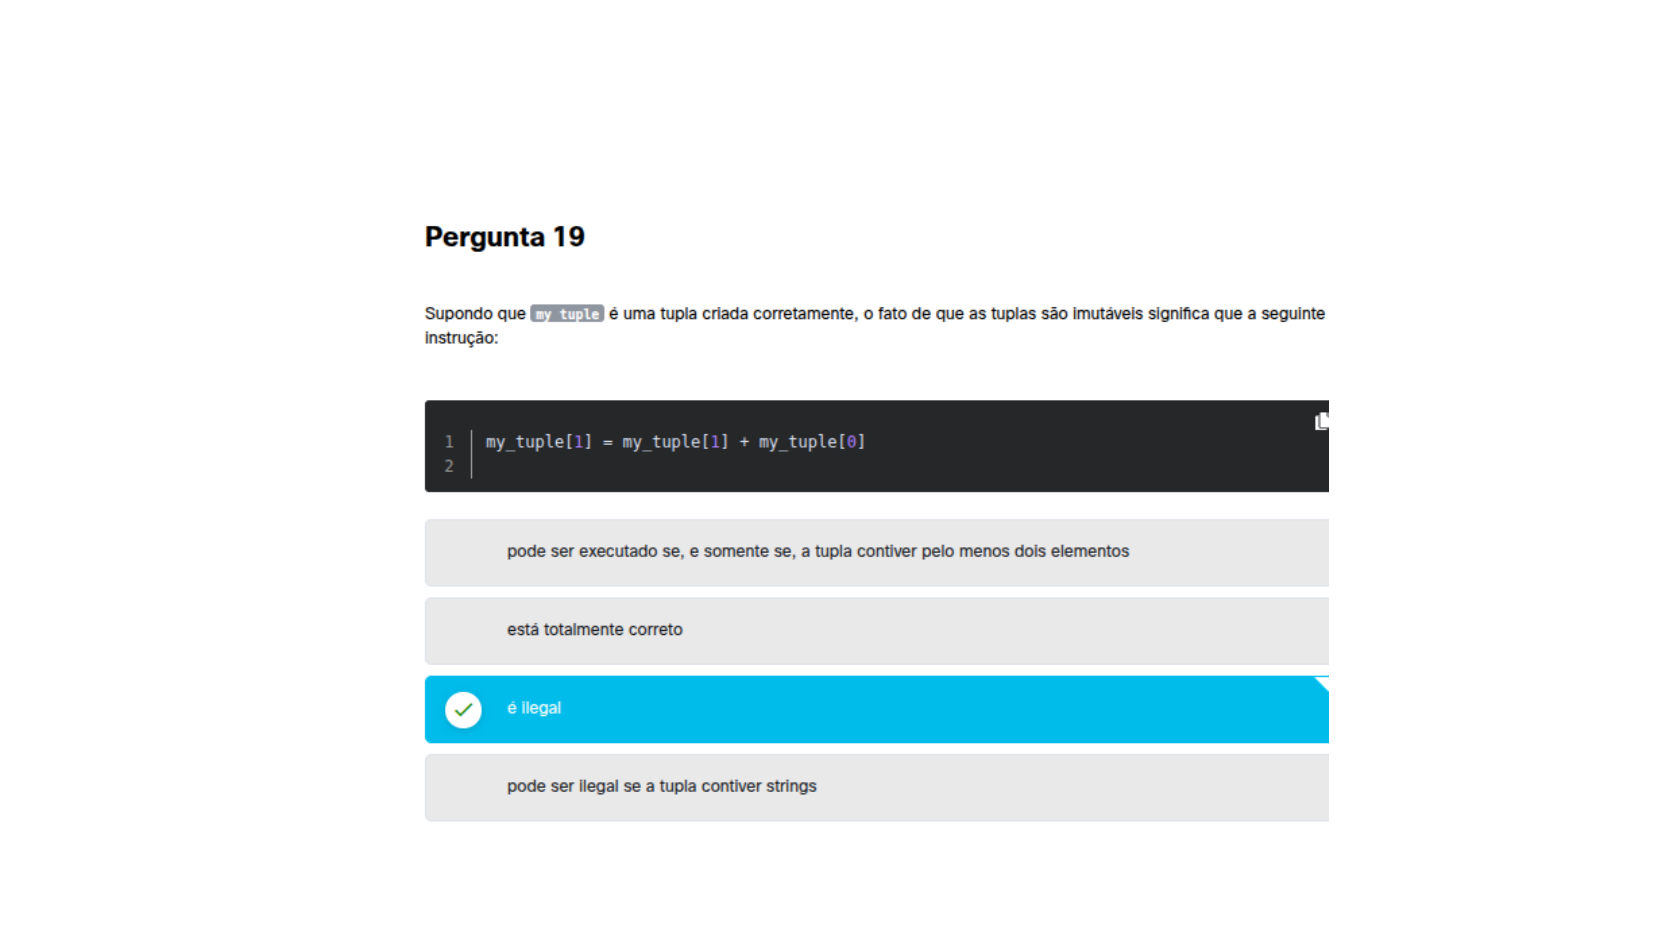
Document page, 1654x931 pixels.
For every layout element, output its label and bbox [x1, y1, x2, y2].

picture [446, 692, 481, 728]
picture [527, 702, 561, 716]
picture [508, 702, 516, 713]
picture [413, 206, 1329, 846]
